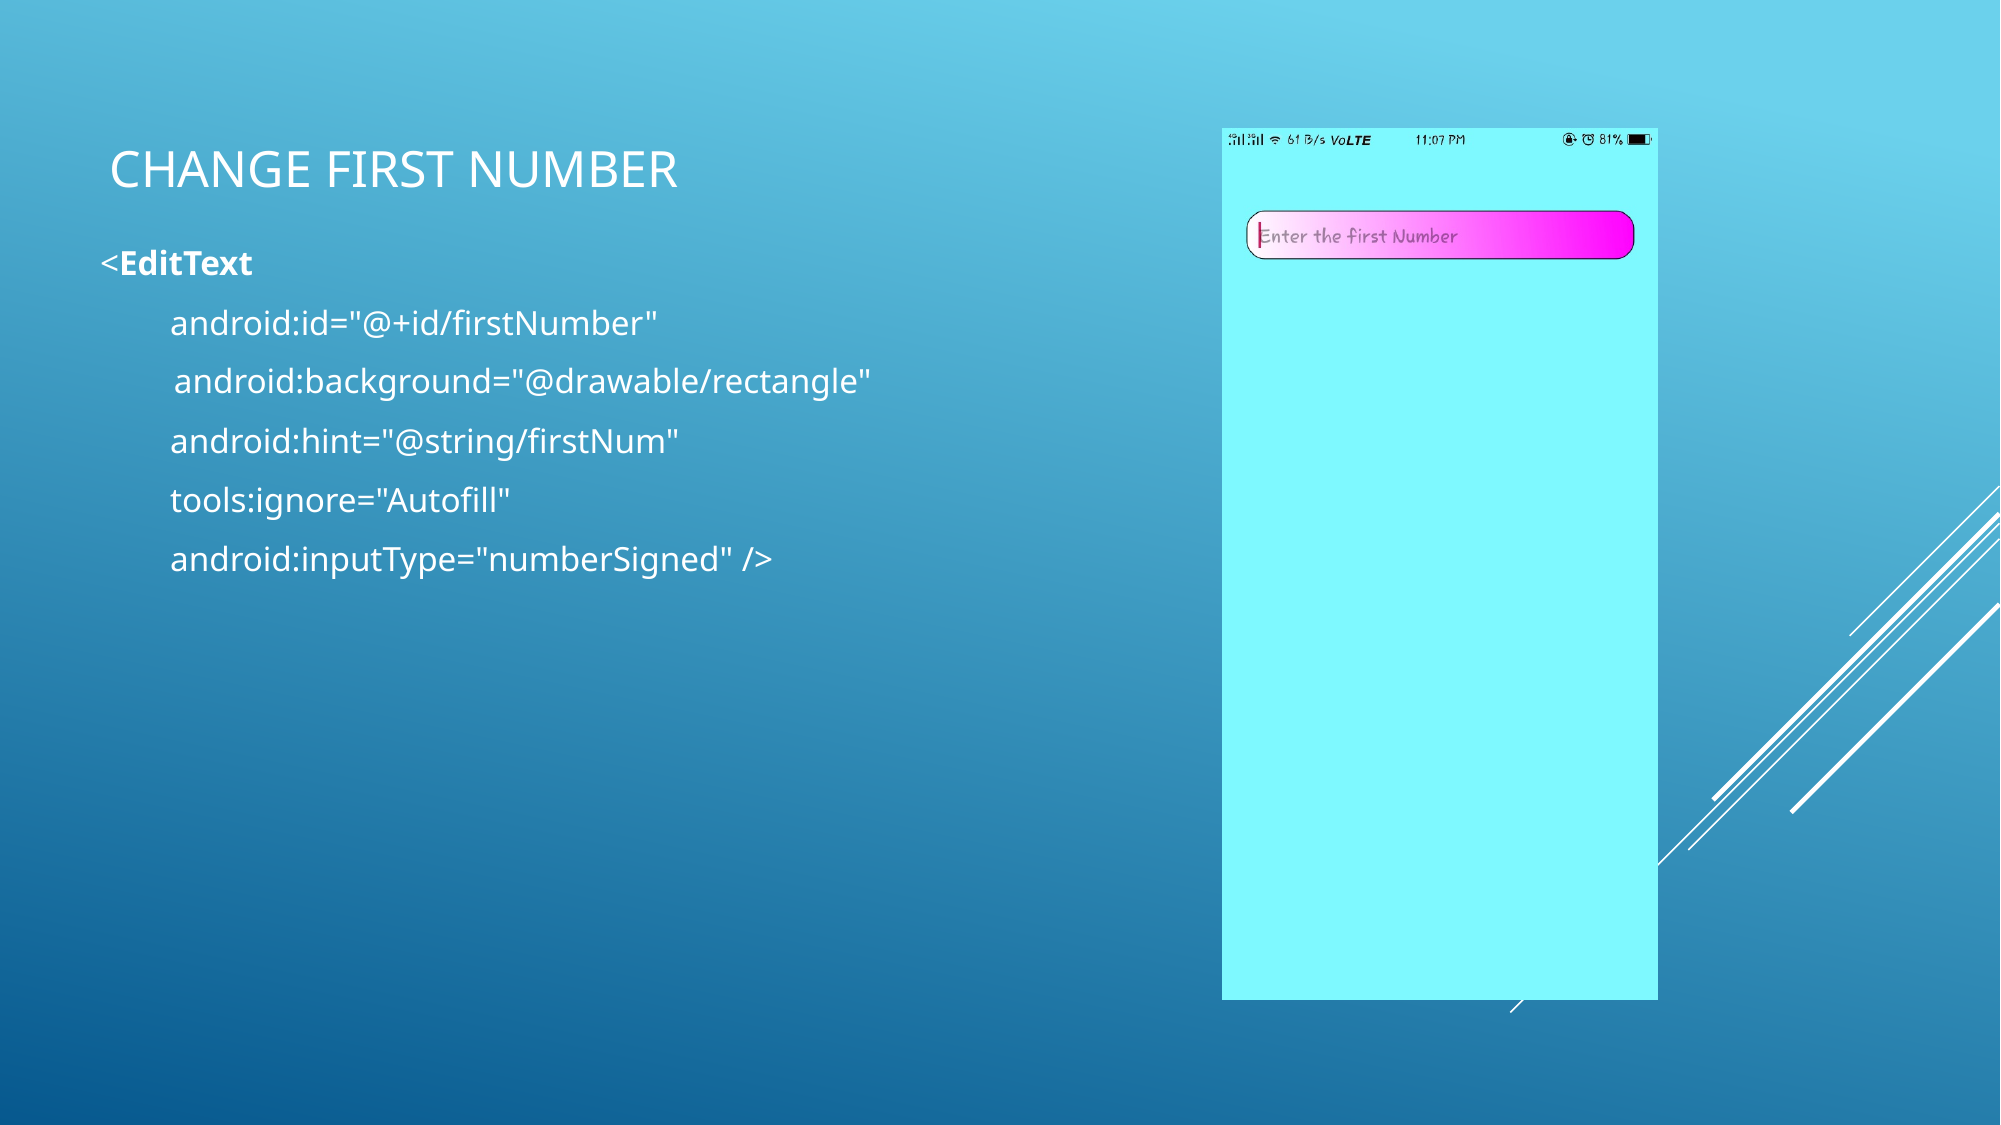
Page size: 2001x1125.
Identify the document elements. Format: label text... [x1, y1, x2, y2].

list <EditText android:id="@+id/firstNumber" android:background="@drawable/rectangle" android:hint="@string/firstNum" tools:ignore="Autofill" android:inputType="numberSigned" /> [85, 235, 1759, 1092]
title Change First NUmber [94, 0, 695, 205]
picture [1222, 128, 1658, 1000]
